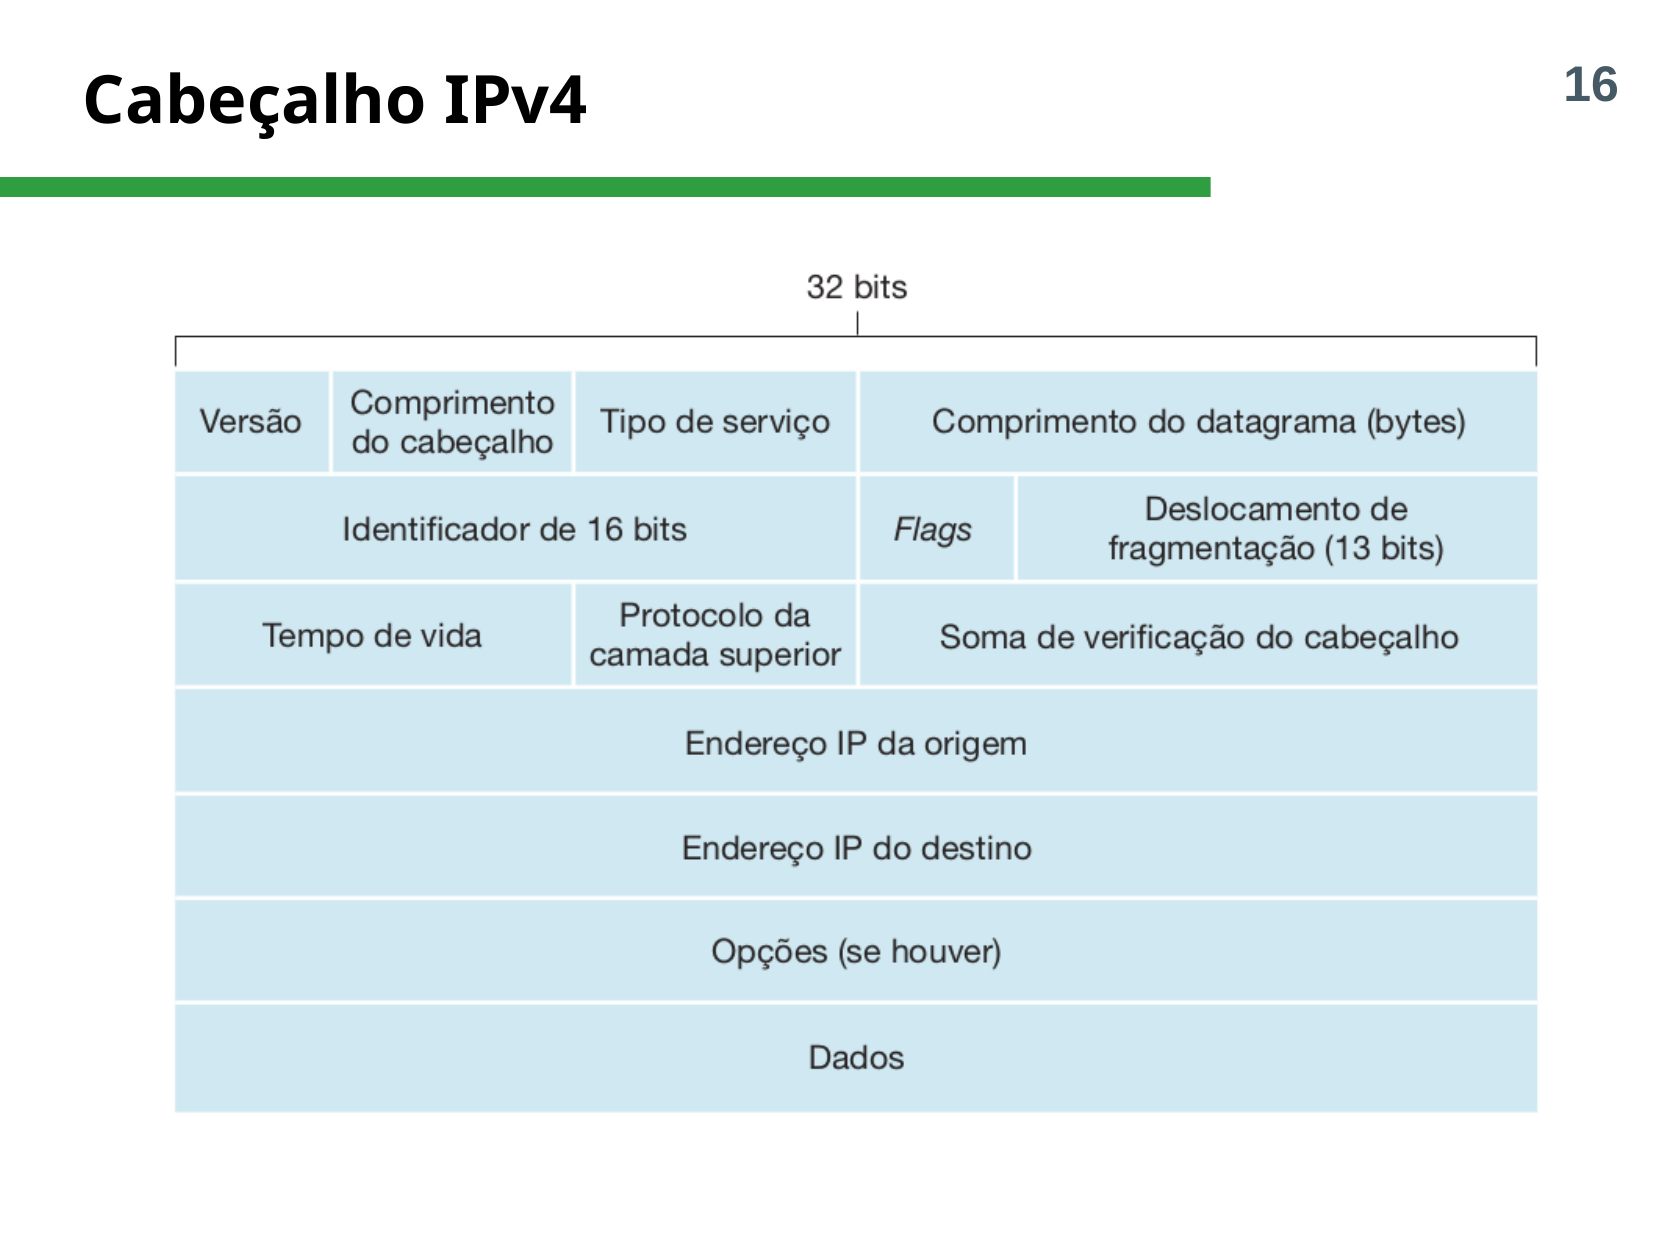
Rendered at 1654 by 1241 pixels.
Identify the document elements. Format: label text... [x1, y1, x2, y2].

picture [147, 250, 1564, 1152]
title Cabeçalho IPv4 [82, 0, 1152, 202]
